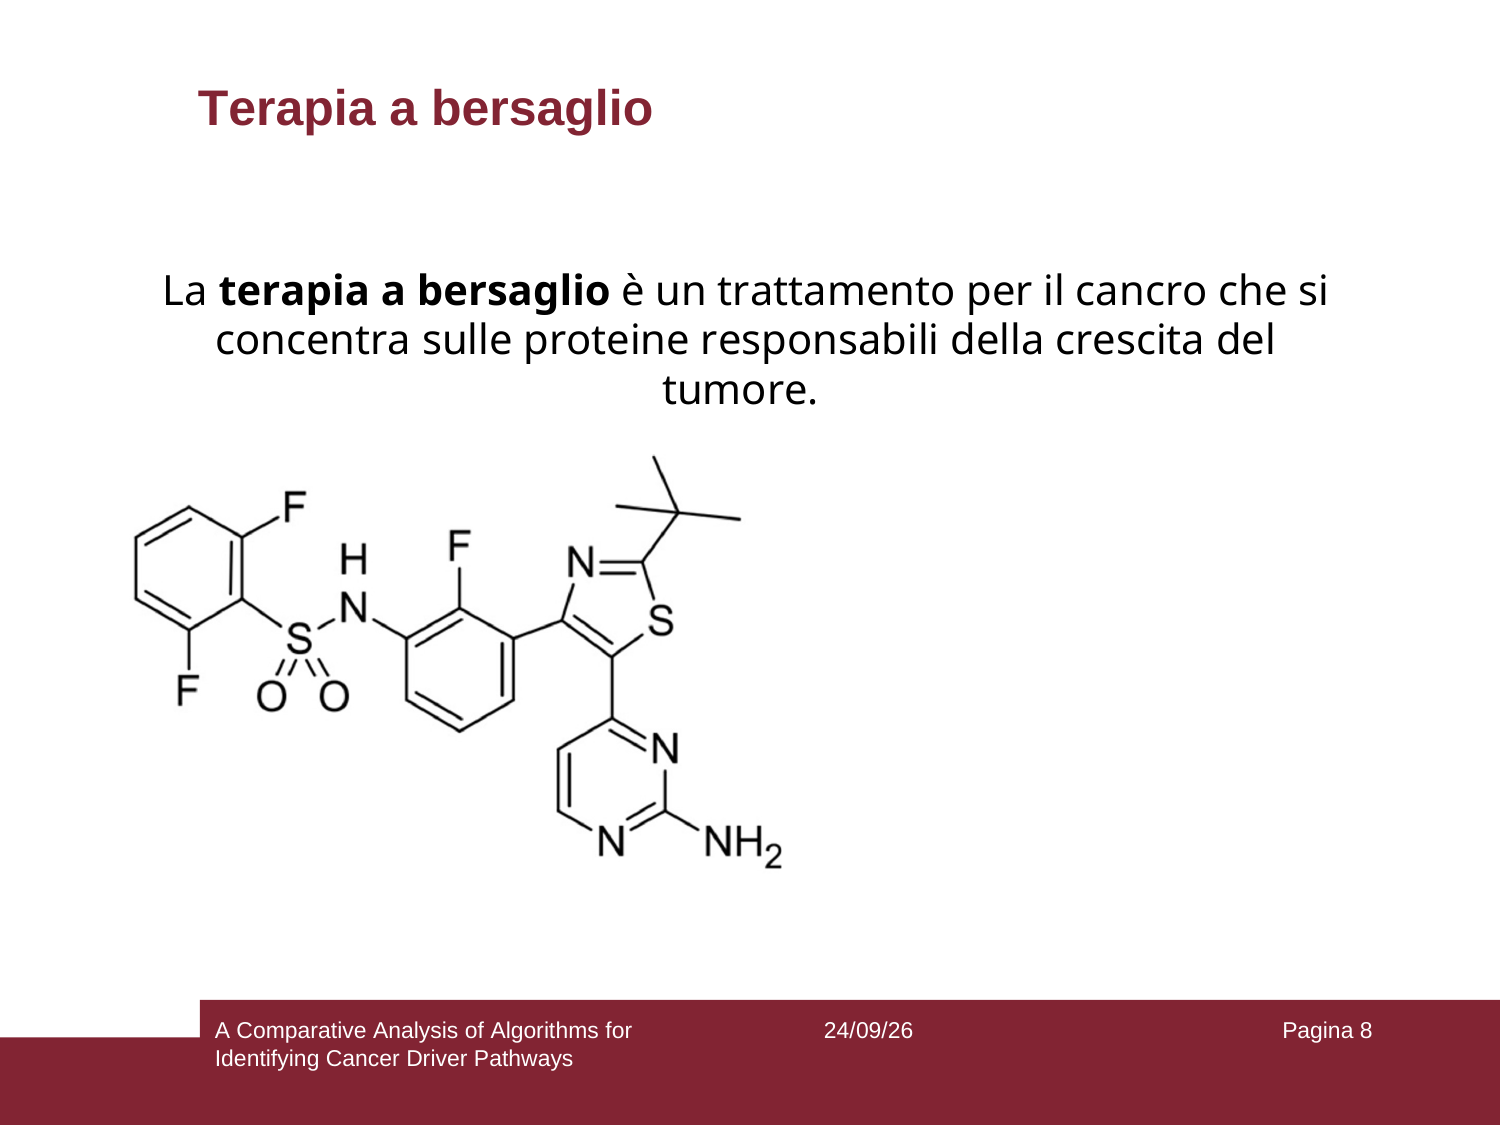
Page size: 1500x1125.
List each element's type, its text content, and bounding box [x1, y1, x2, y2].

picture [117, 454, 782, 876]
title Terapia a bersaglio [183, 67, 1400, 150]
text_box 22/10/24 [712, 1008, 1026, 1084]
text_box A Comparative Analysis of Algorithms for Identifying Cancer Driver Pathways [199, 1008, 676, 1084]
text_box La terapia a bersaglio è un trattamento per il cancro che si concentra sulle proteine responsabili della crescita del tumore. [147, 255, 1385, 421]
text_box Pagina <number> [1074, 1008, 1388, 1084]
